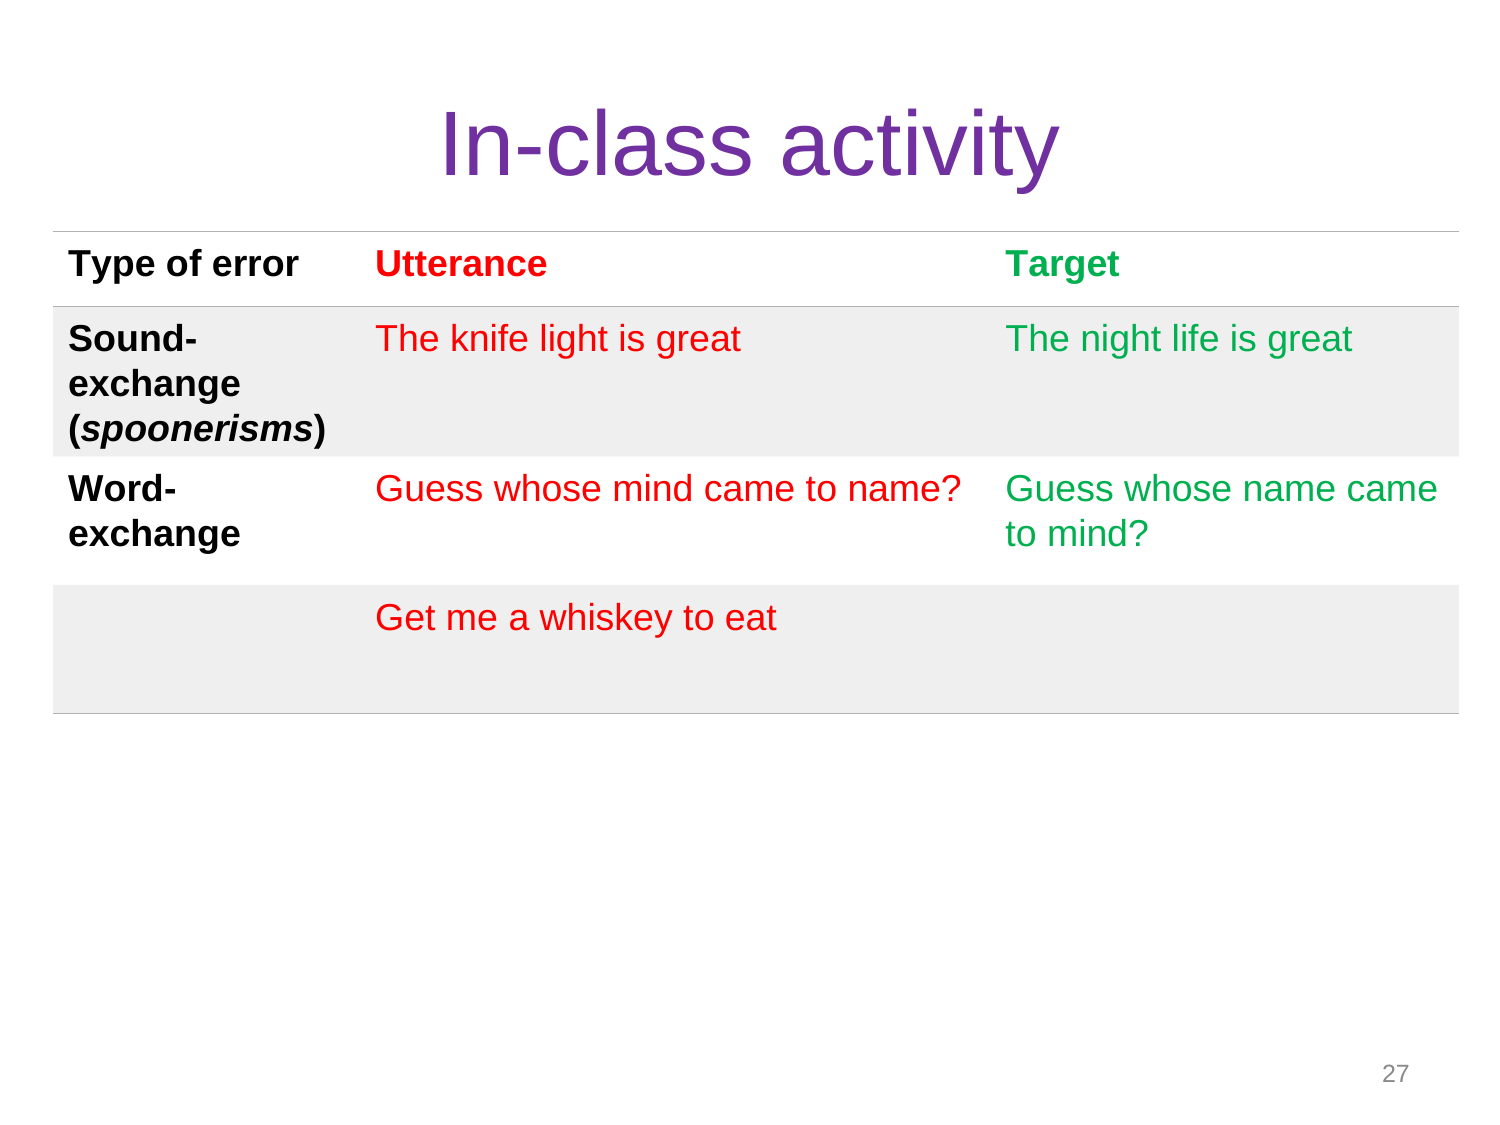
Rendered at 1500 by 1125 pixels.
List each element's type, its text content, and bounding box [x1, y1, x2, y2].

table_cell Word-exchange [53, 456, 360, 585]
table_cell Guess whose name came to mind? [990, 456, 1459, 585]
table_cell Sound-exchange (spoonerisms) [53, 307, 360, 456]
table_header Target [990, 232, 1459, 306]
title In-class activity [75, 45, 1426, 231]
table_header Utterance [360, 232, 990, 306]
table_header Type of error [53, 232, 360, 306]
table_cell The night life is great [990, 307, 1459, 456]
table_cell Get me a whiskey to eat [360, 585, 990, 713]
table_cell Guess whose mind came to name? [360, 456, 990, 585]
table_cell [53, 585, 360, 713]
text_box <number> [1074, 1042, 1426, 1103]
table_cell The knife light is great [360, 307, 990, 456]
table_cell [990, 585, 1459, 713]
